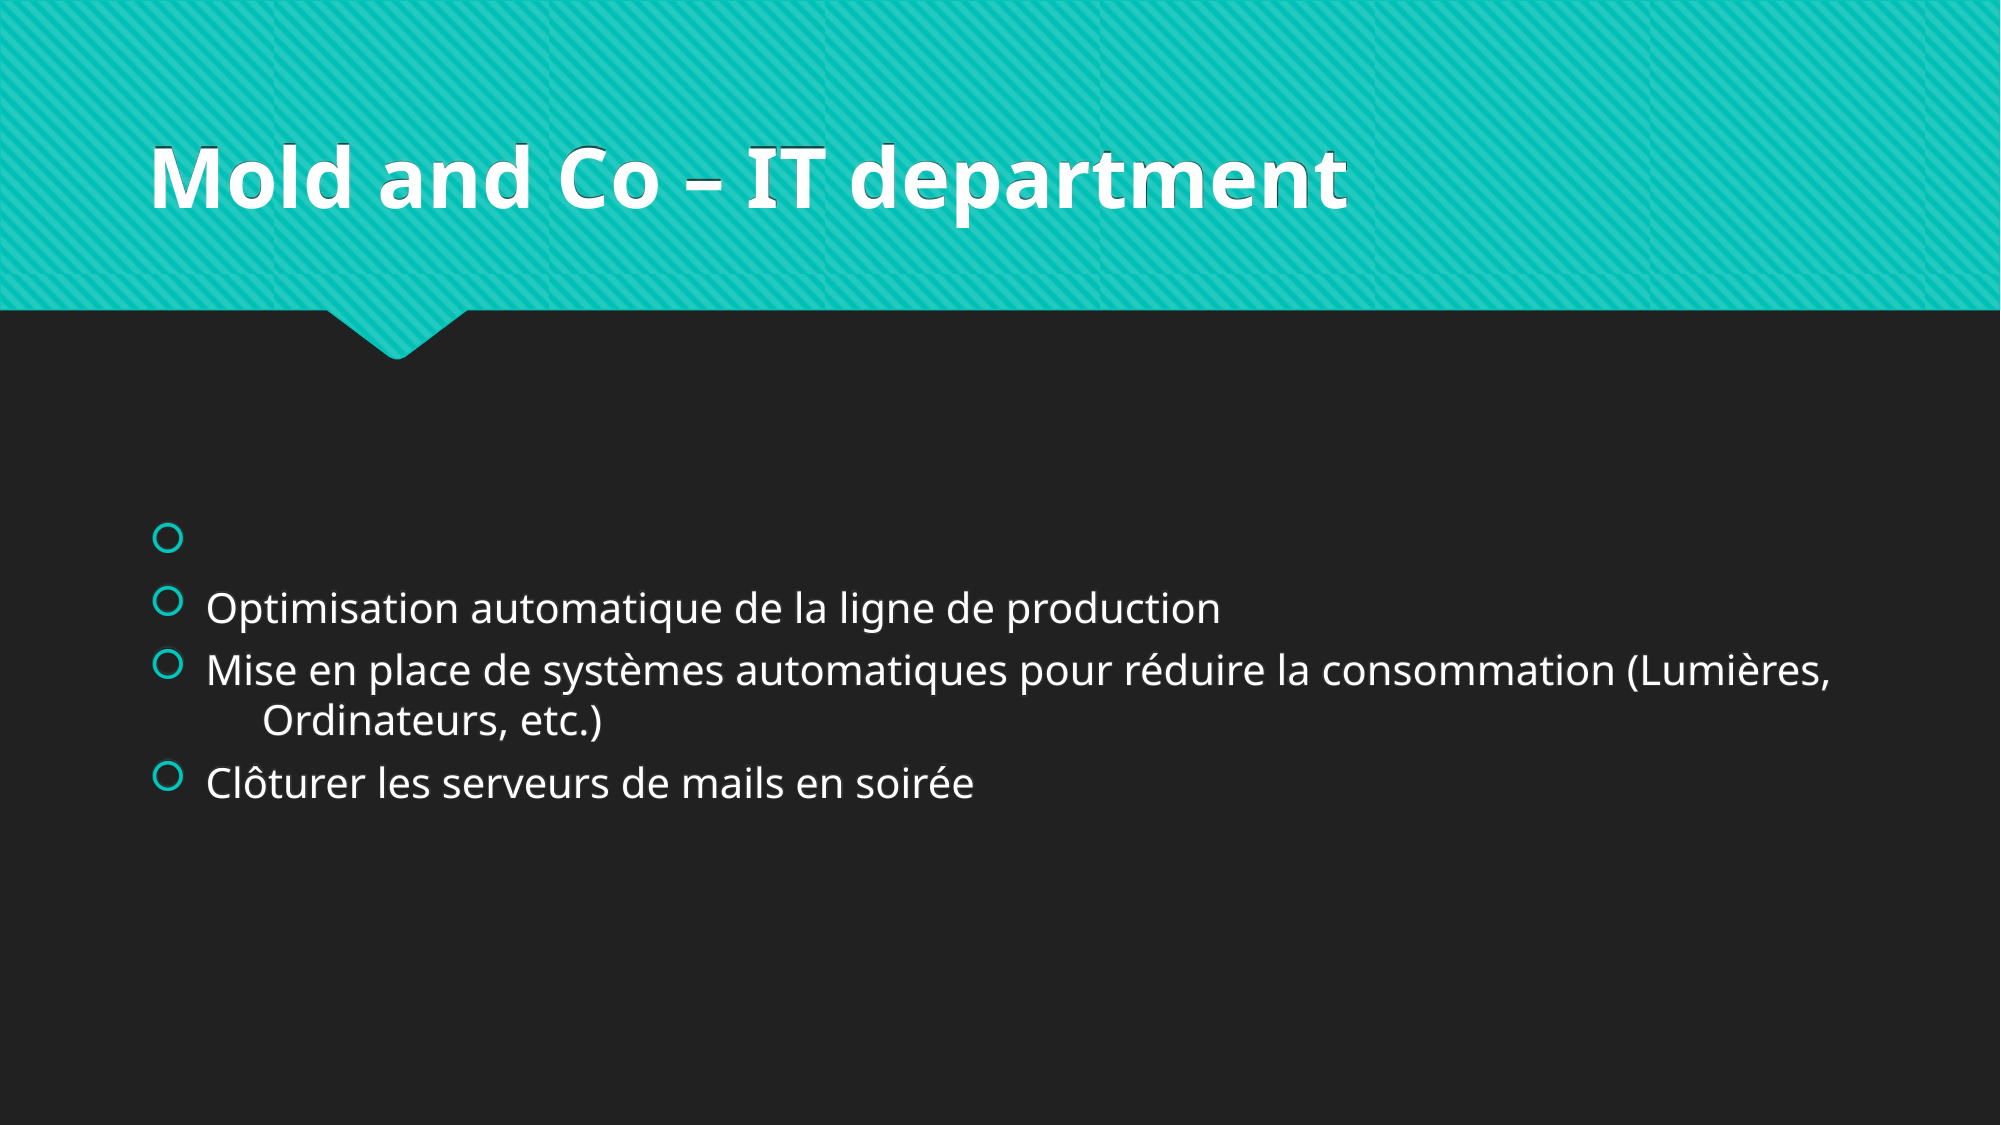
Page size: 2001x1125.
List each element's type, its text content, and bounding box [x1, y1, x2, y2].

list Optimisation automatique de la ligne de production Mise en place de systèmes automatiques pour réduire la consommation (Lumières, Ordinateurs, etc.) Clôturer les serveurs de mails en soirée [134, 364, 1866, 962]
title Mold and Co – IT department [132, 73, 1868, 233]
